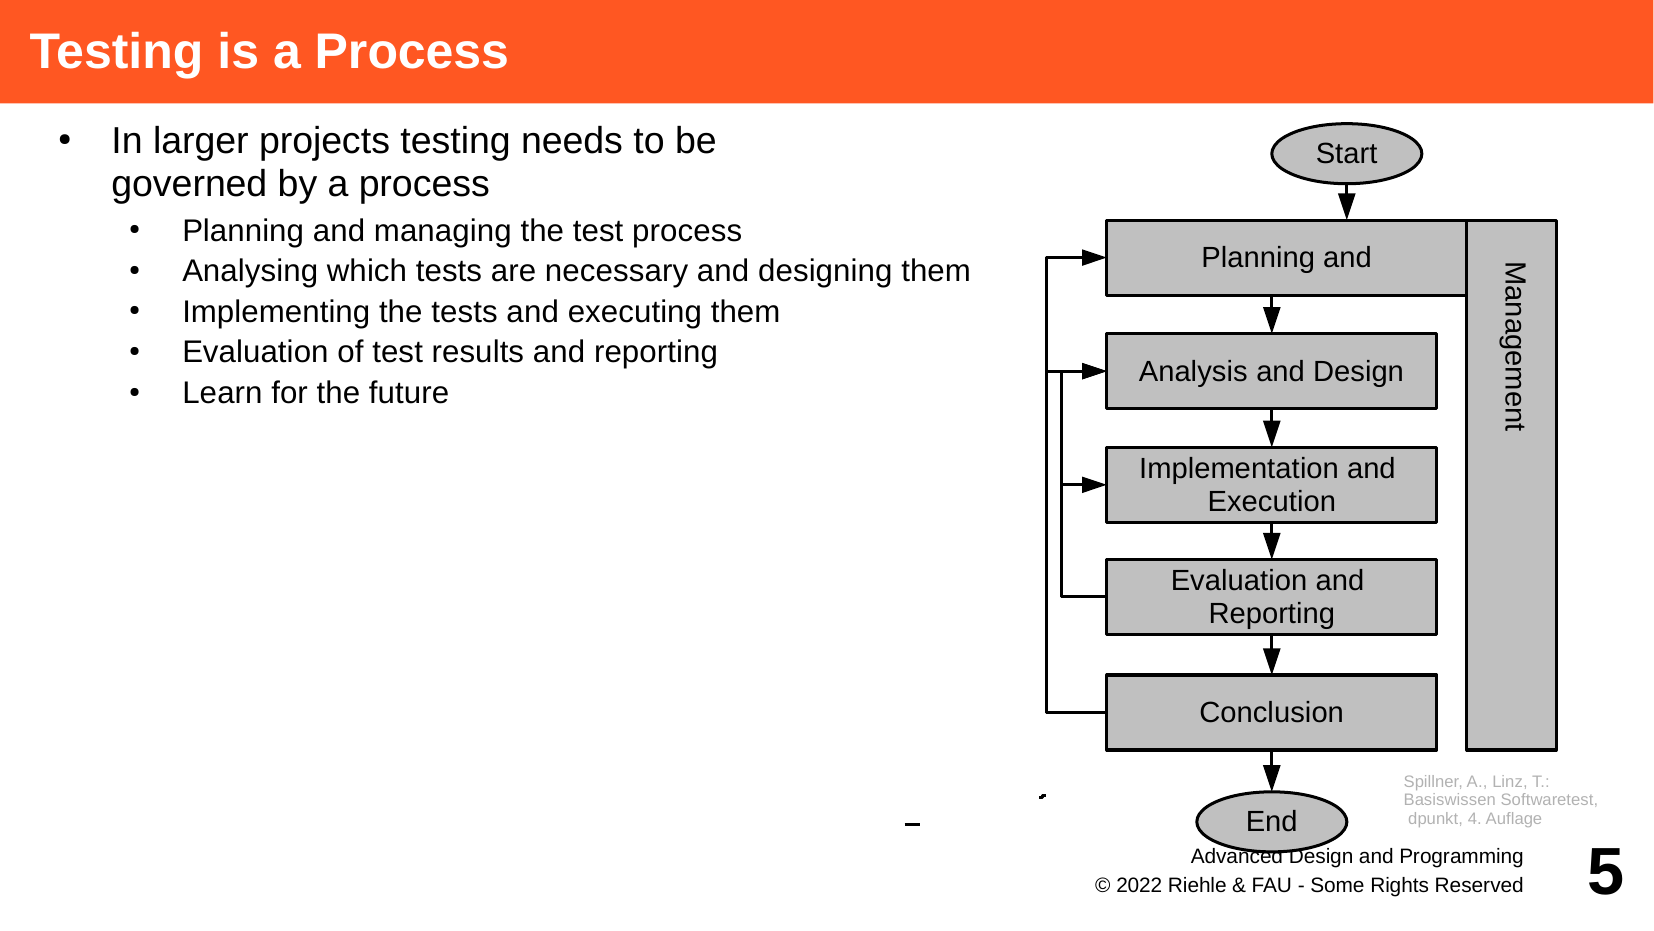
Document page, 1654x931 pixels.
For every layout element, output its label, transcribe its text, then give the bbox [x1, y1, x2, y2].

text_box Evaluation and Reporting [1106, 559, 1437, 635]
text_box End [1196, 791, 1347, 852]
list In larger projects testing needs to be governed by a process Planning and managing the test process Analysing which tests are necessary and designing them Implementing the tests and executing them Evaluation of test results and reporting Learn for the future [40, 120, 976, 451]
text_box Management [1466, 228, 1565, 466]
text_box Planning and [1106, 220, 1466, 296]
text_box Spillner, A., Linz, T.: Basiswissen Softwaretest, dpunkt, 4. Auflage [1391, 759, 1647, 841]
text_box Implementation and Execution [1106, 447, 1437, 523]
text_box [1466, 220, 1557, 228]
title Testing is a Process [0, 0, 1654, 104]
text_box Start [1271, 123, 1422, 184]
text_box Analysis and Design [1106, 333, 1437, 409]
text_box [1466, 466, 1557, 751]
text_box Conclusion [1106, 675, 1437, 751]
